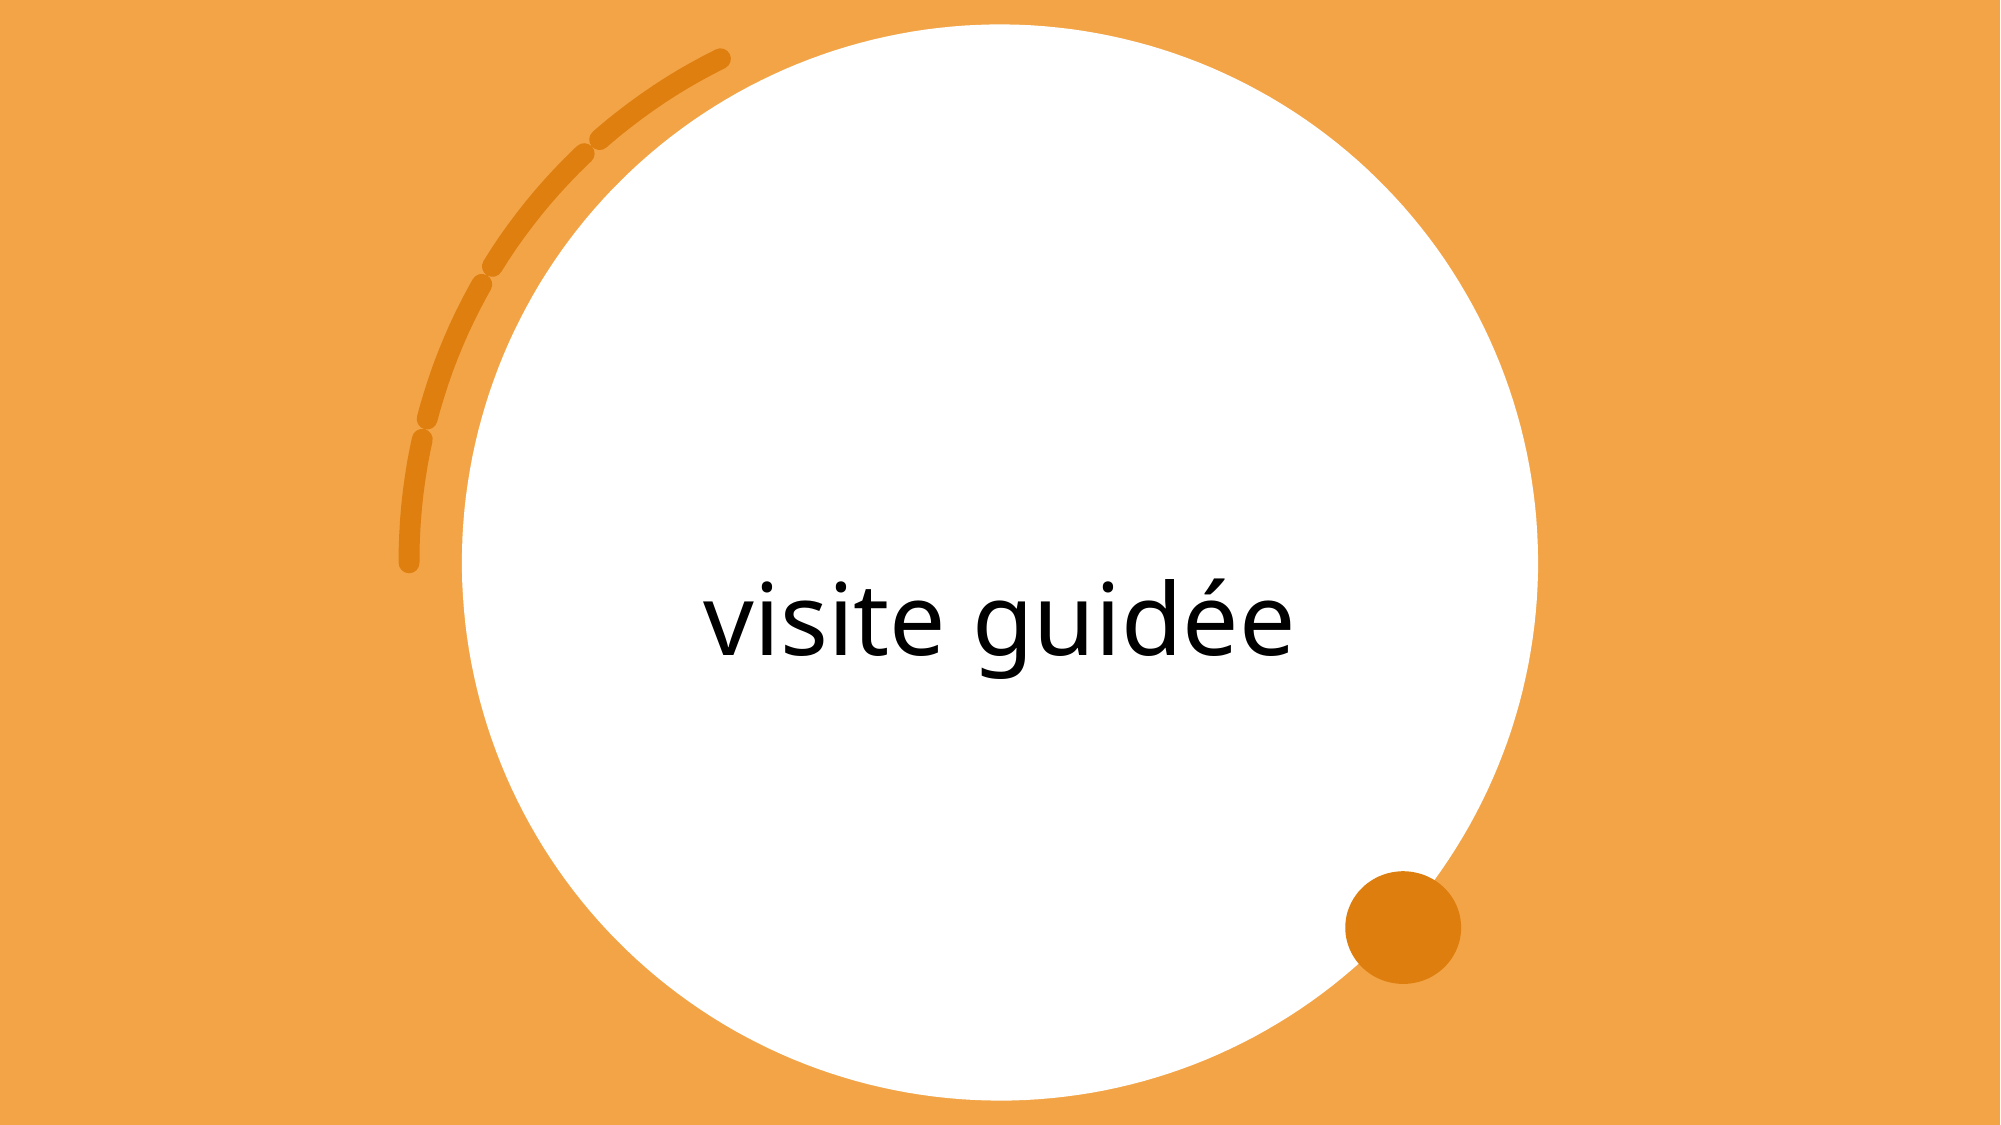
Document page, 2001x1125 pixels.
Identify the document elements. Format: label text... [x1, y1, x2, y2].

text_box [0, 0, 2000, 1125]
title visite guidée [543, 340, 1457, 755]
